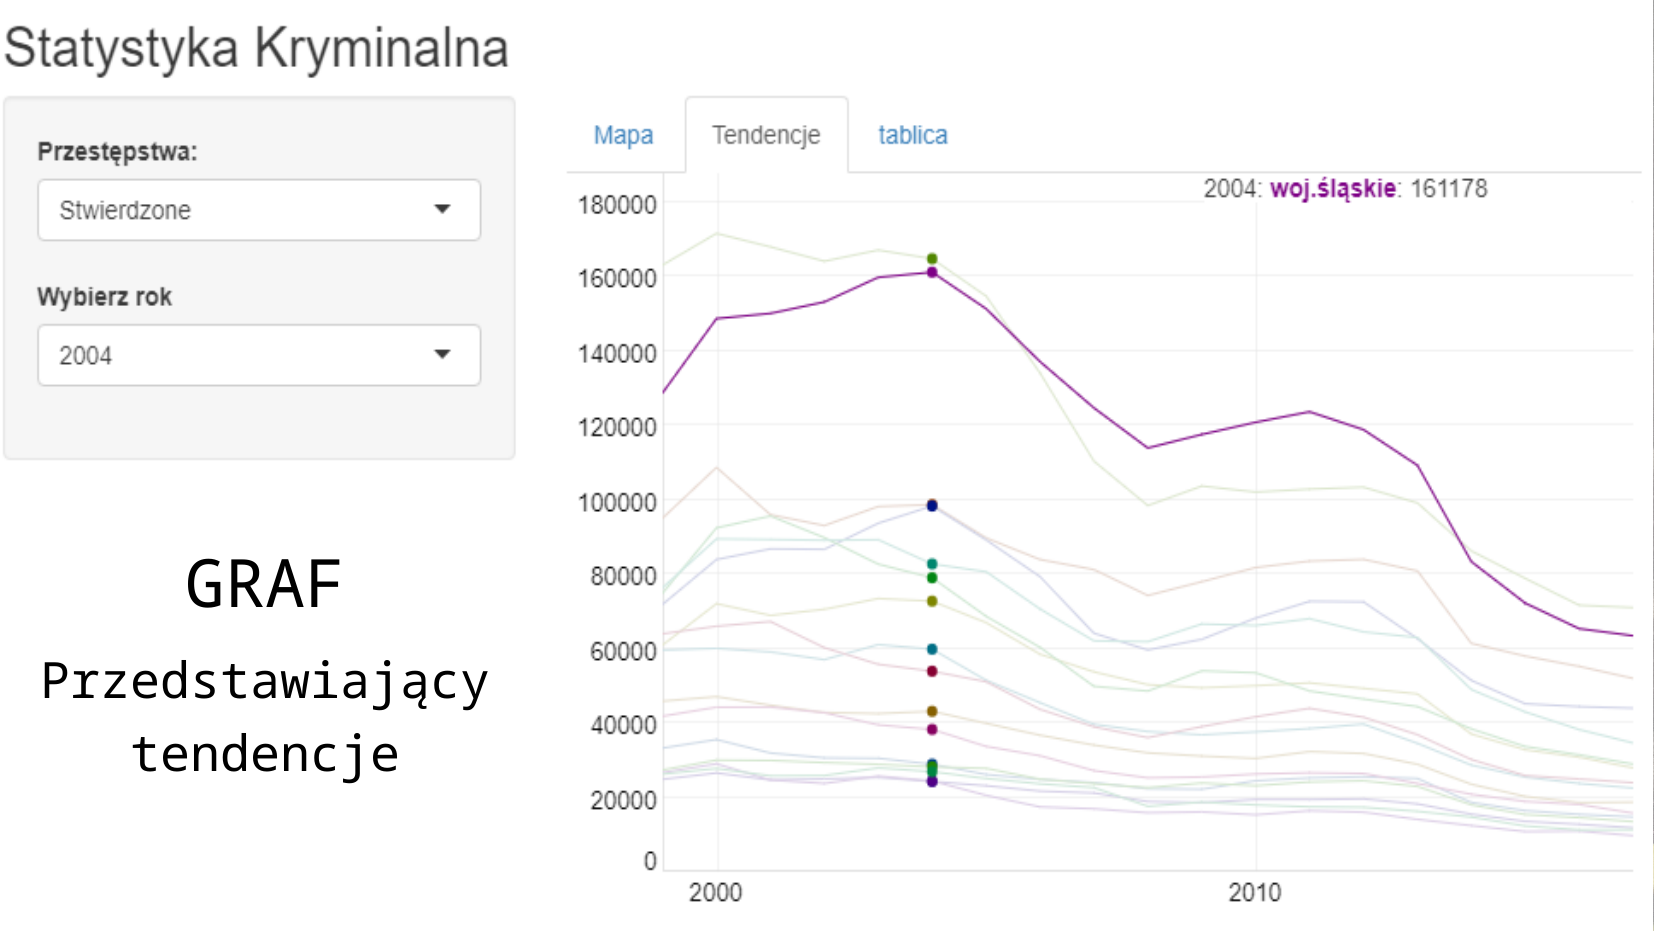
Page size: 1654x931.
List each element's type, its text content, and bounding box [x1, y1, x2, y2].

picture [0, 0, 1654, 931]
text_box GRAF Przedstawiający tendencje [11, 496, 520, 827]
